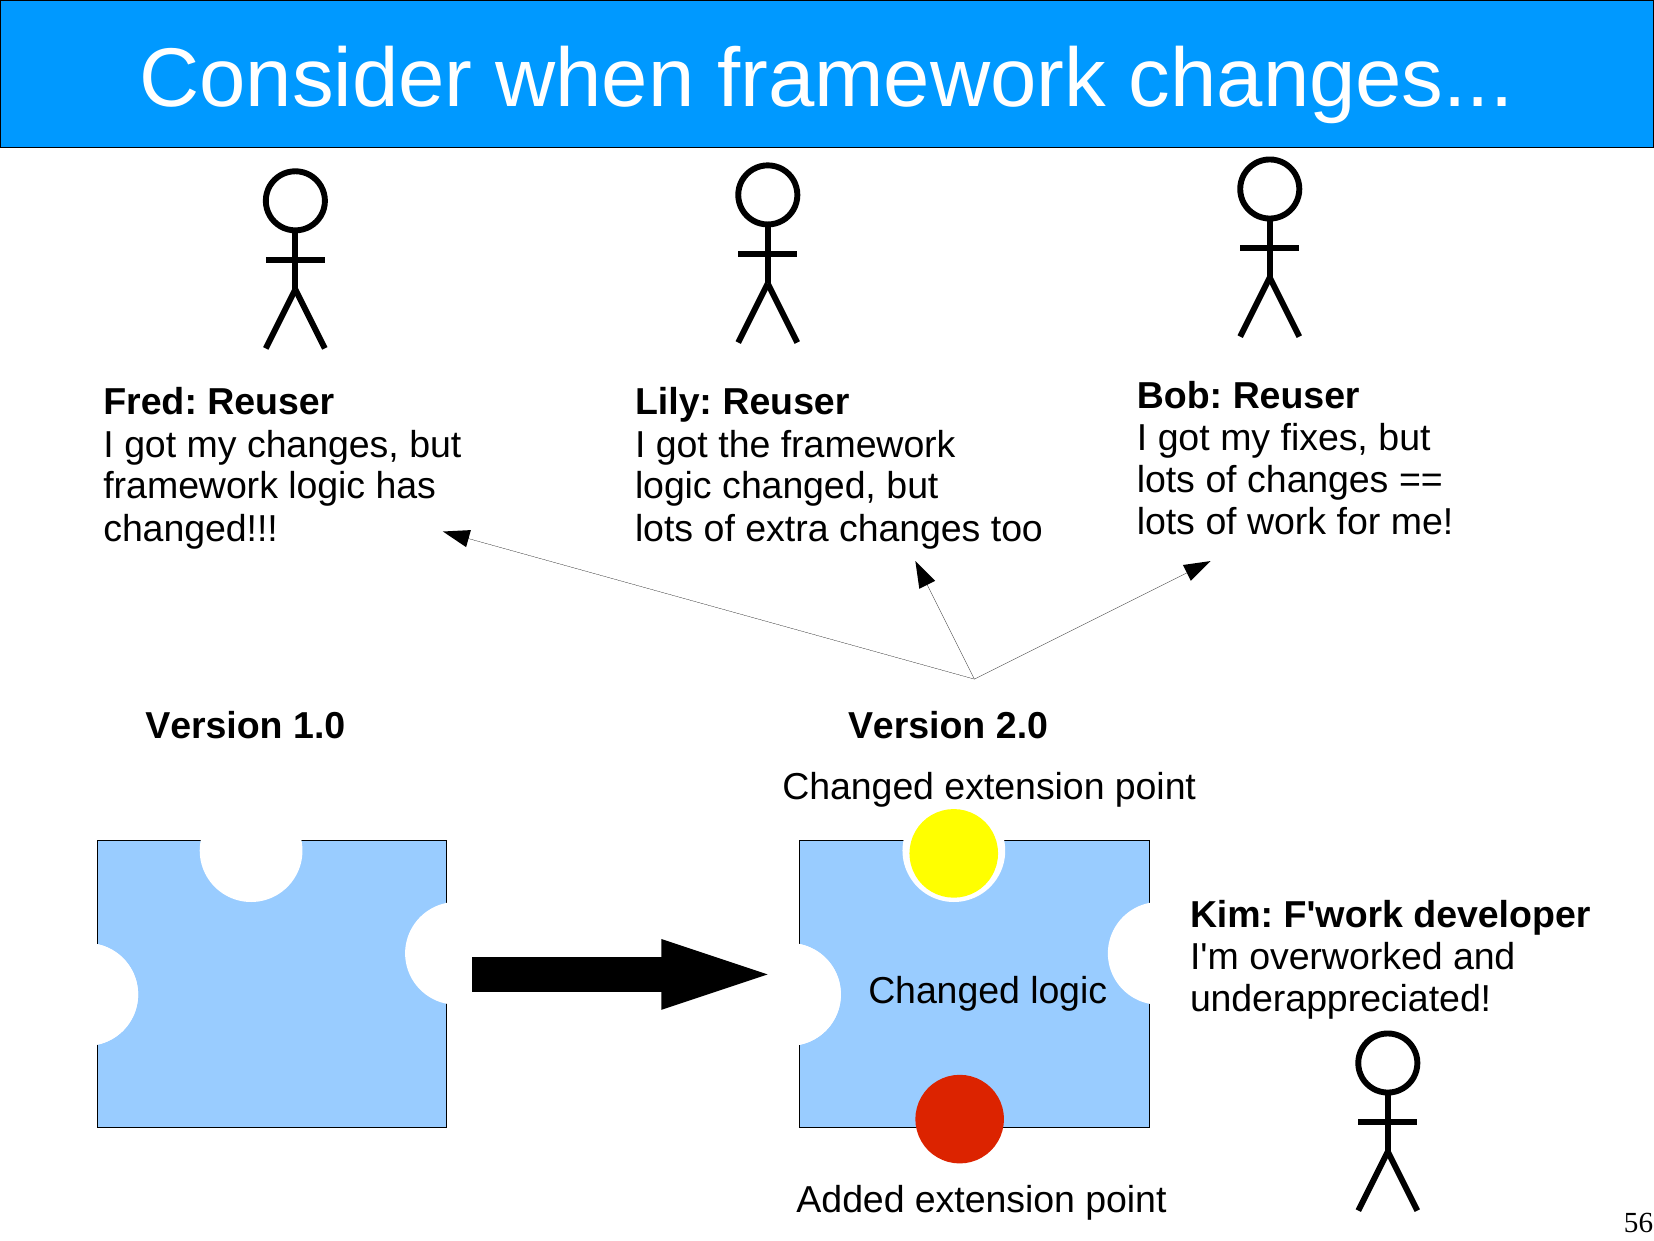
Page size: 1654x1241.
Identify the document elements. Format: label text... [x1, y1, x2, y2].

text_box Bob: Reuser I got my fixes, but lots of changes == lots of work for me! [1122, 367, 1467, 552]
text_box [1240, 159, 1300, 219]
text_box Version 2.0 [833, 696, 1063, 755]
text_box Changed extension point [767, 758, 1211, 816]
text_box [738, 165, 798, 225]
text_box Lily: Reuser I got the framework logic changed, but lots of extra changes too [620, 373, 1058, 558]
text_box Version 1.0 [130, 696, 361, 755]
text_box Changed logic [853, 962, 1123, 1020]
text_box [1358, 1033, 1418, 1093]
text_box [35, 799, 508, 1128]
text_box [738, 816, 1175, 1164]
text_box [265, 171, 325, 231]
title Consider when framework changes... [82, 13, 1571, 142]
text_box Fred: Reuser I got my changes, but framework logic has changed!!! [88, 373, 477, 558]
text_box Kim: F'work developer I'm overworked and underappreciated! [1175, 885, 1619, 1028]
text_box Added extension point [781, 1171, 1182, 1229]
